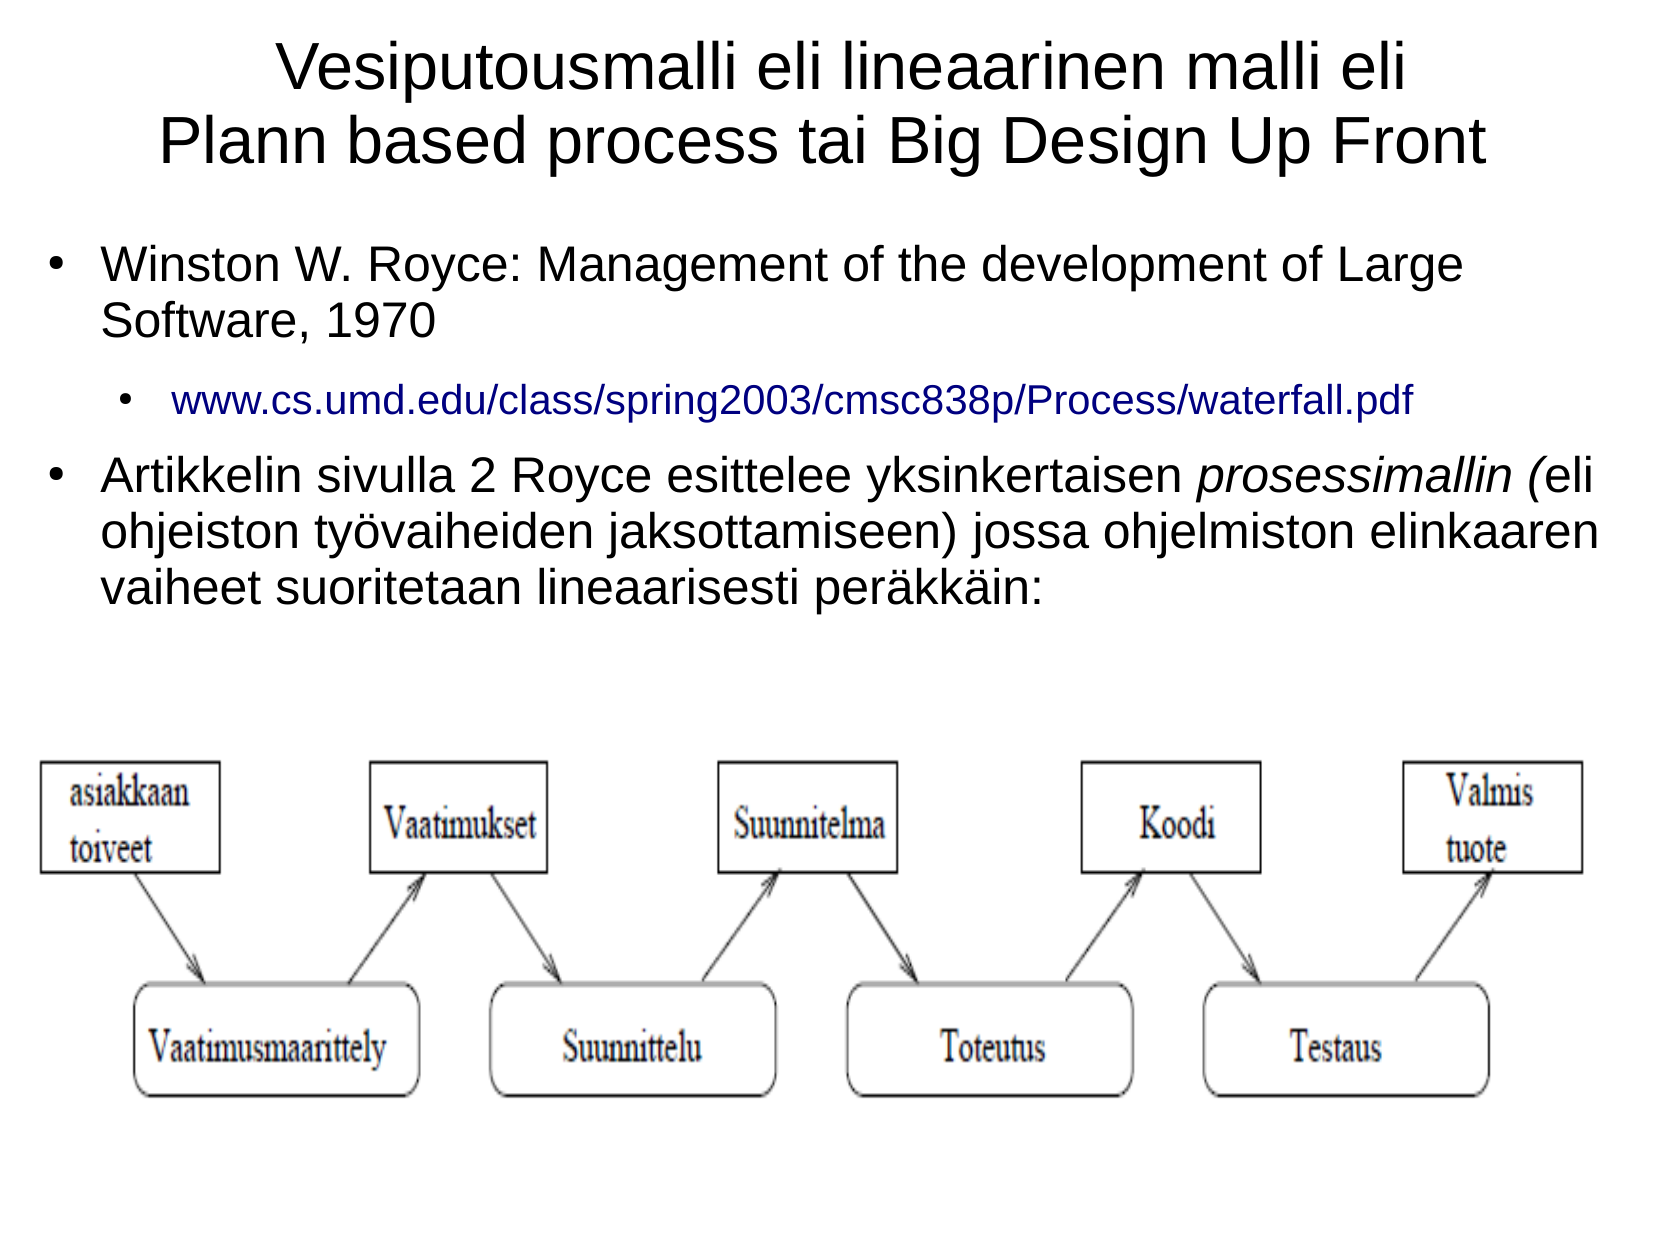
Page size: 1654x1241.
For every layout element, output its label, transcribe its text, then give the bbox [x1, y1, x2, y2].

picture [29, 738, 1595, 1123]
title Vesiputousmalli eli lineaarinen malli eli Plann based process tai Big Design Up Front [29, 28, 1654, 179]
list Winston W. Royce: Management of the development of Large Software, 1970 www.cs.umd.edu/class/spring2003/cmsc838p/Process/waterfall.pdf Artikkelin sivulla 2 Royce esittelee yksinkertaisen prosessimallin (eli ohjeiston työvaiheiden jaksottamiseen) jossa ohjelmiston elinkaaren vaiheet suoritetaan lineaarisesti peräkkäin: [29, 236, 1625, 1109]
